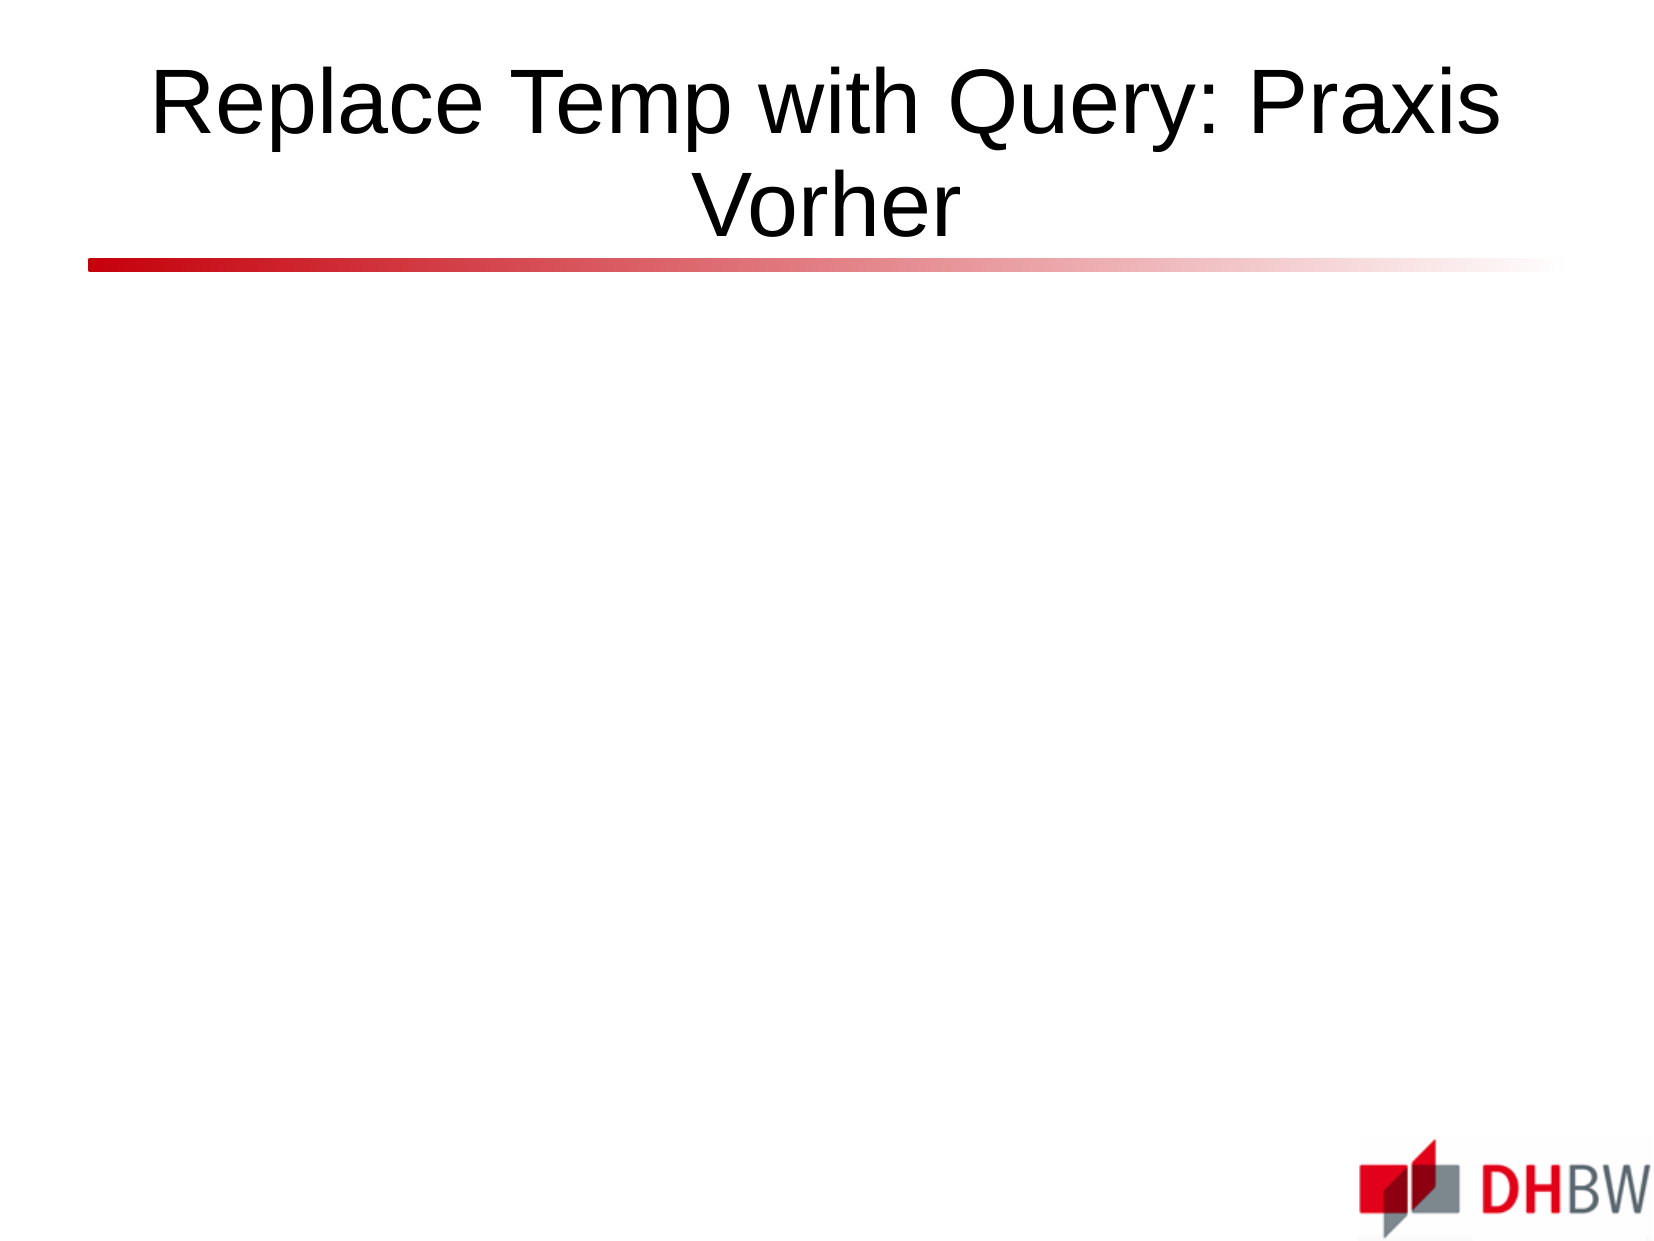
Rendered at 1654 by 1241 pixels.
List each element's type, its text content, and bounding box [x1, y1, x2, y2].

picture [1358, 1137, 1652, 1241]
title Replace Temp with Query: Praxis Vorher [82, 50, 1571, 256]
